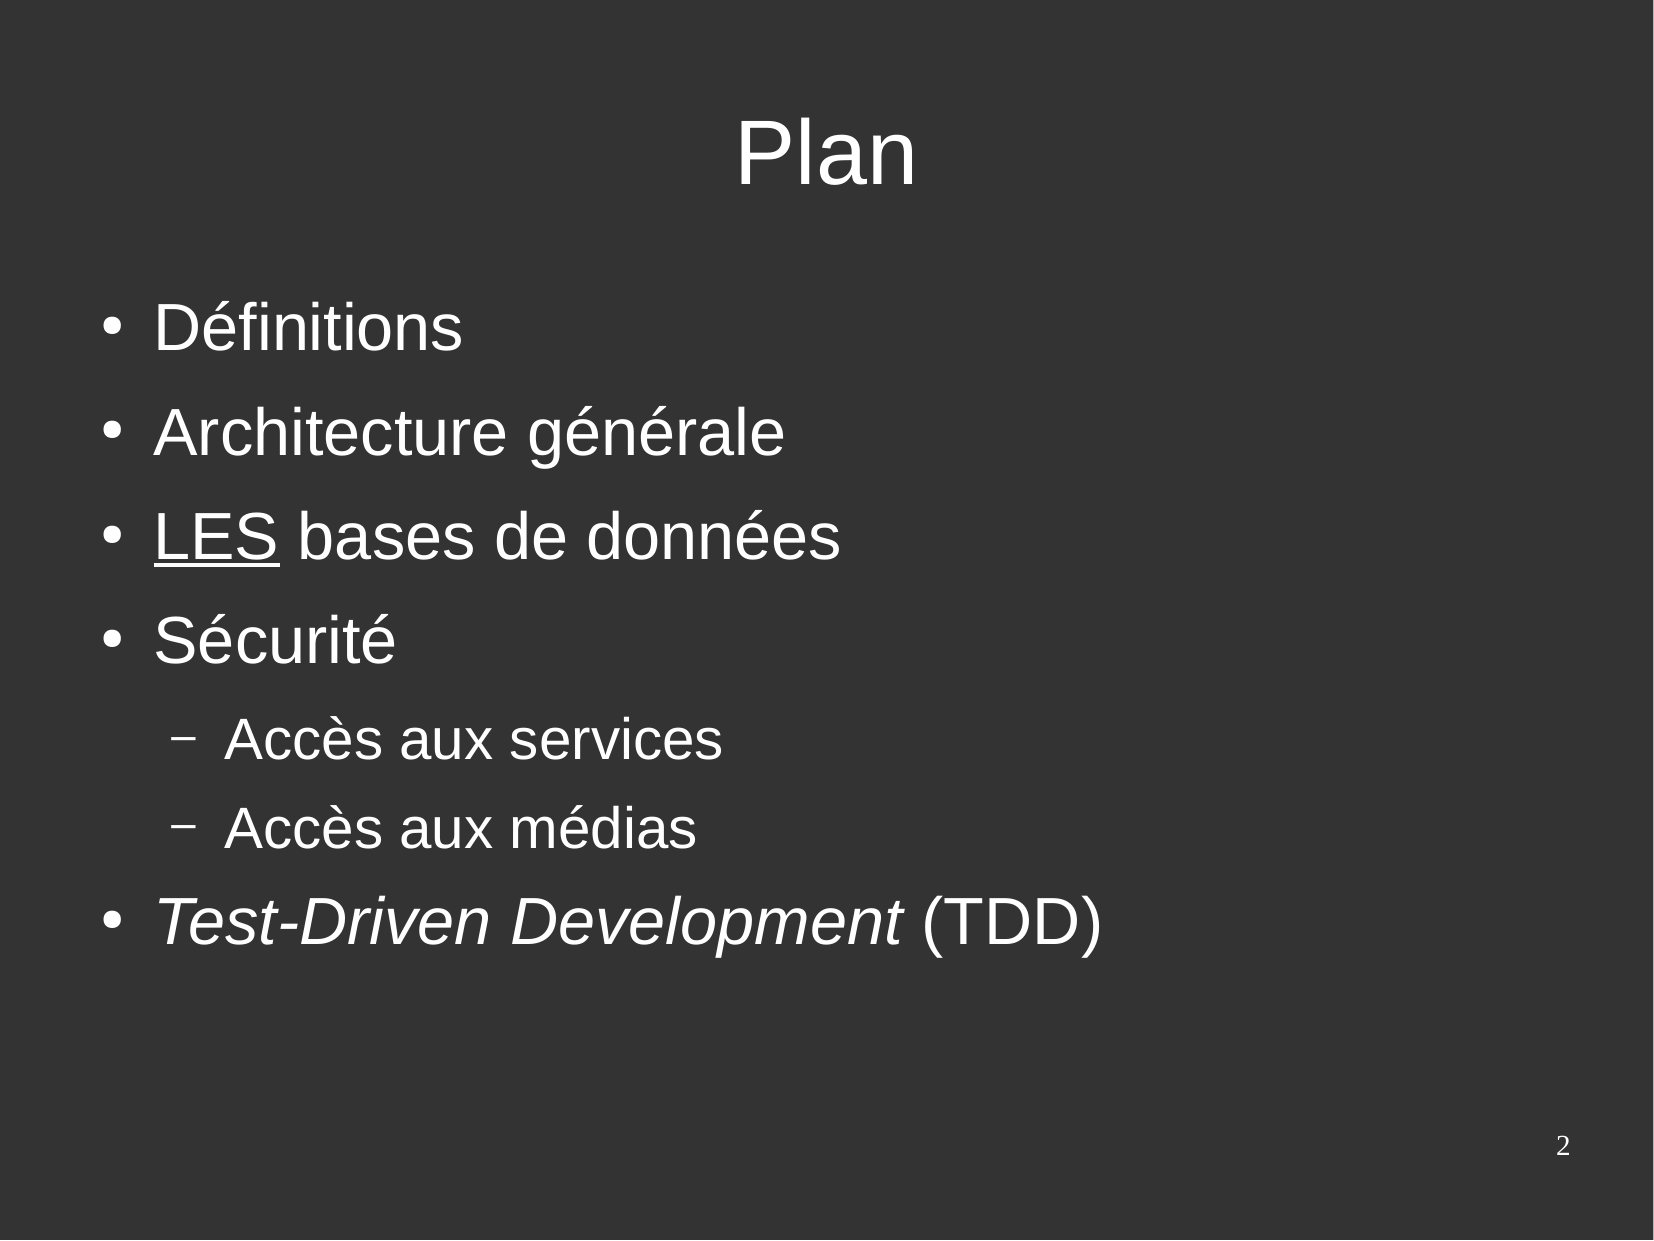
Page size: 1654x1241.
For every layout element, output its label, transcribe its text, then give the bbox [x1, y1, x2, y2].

title Plan [82, 49, 1571, 257]
list Définitions Architecture générale LES bases de données Sécurité Accès aux services Accès aux médias Test-Driven Development (TDD) [82, 290, 1571, 1010]
